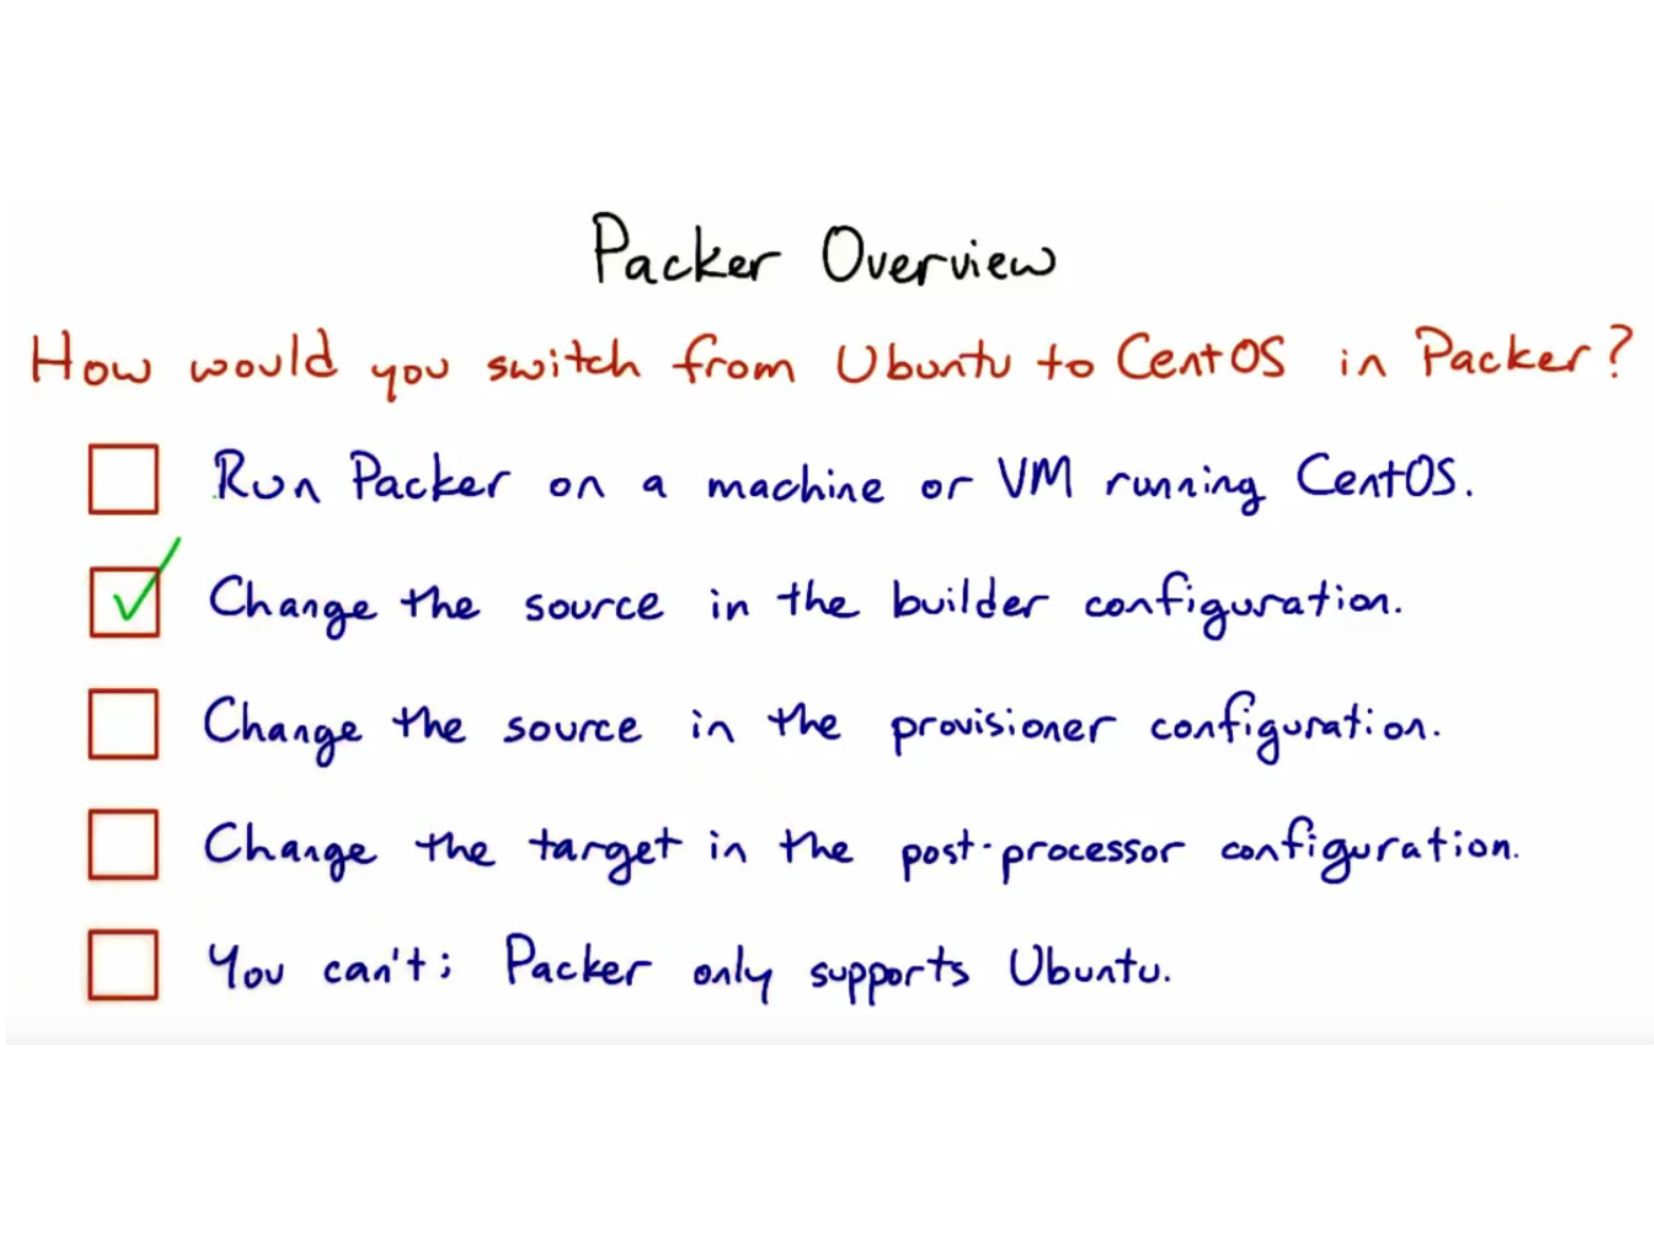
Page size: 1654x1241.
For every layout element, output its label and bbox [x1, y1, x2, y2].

picture [6, 201, 1654, 1045]
